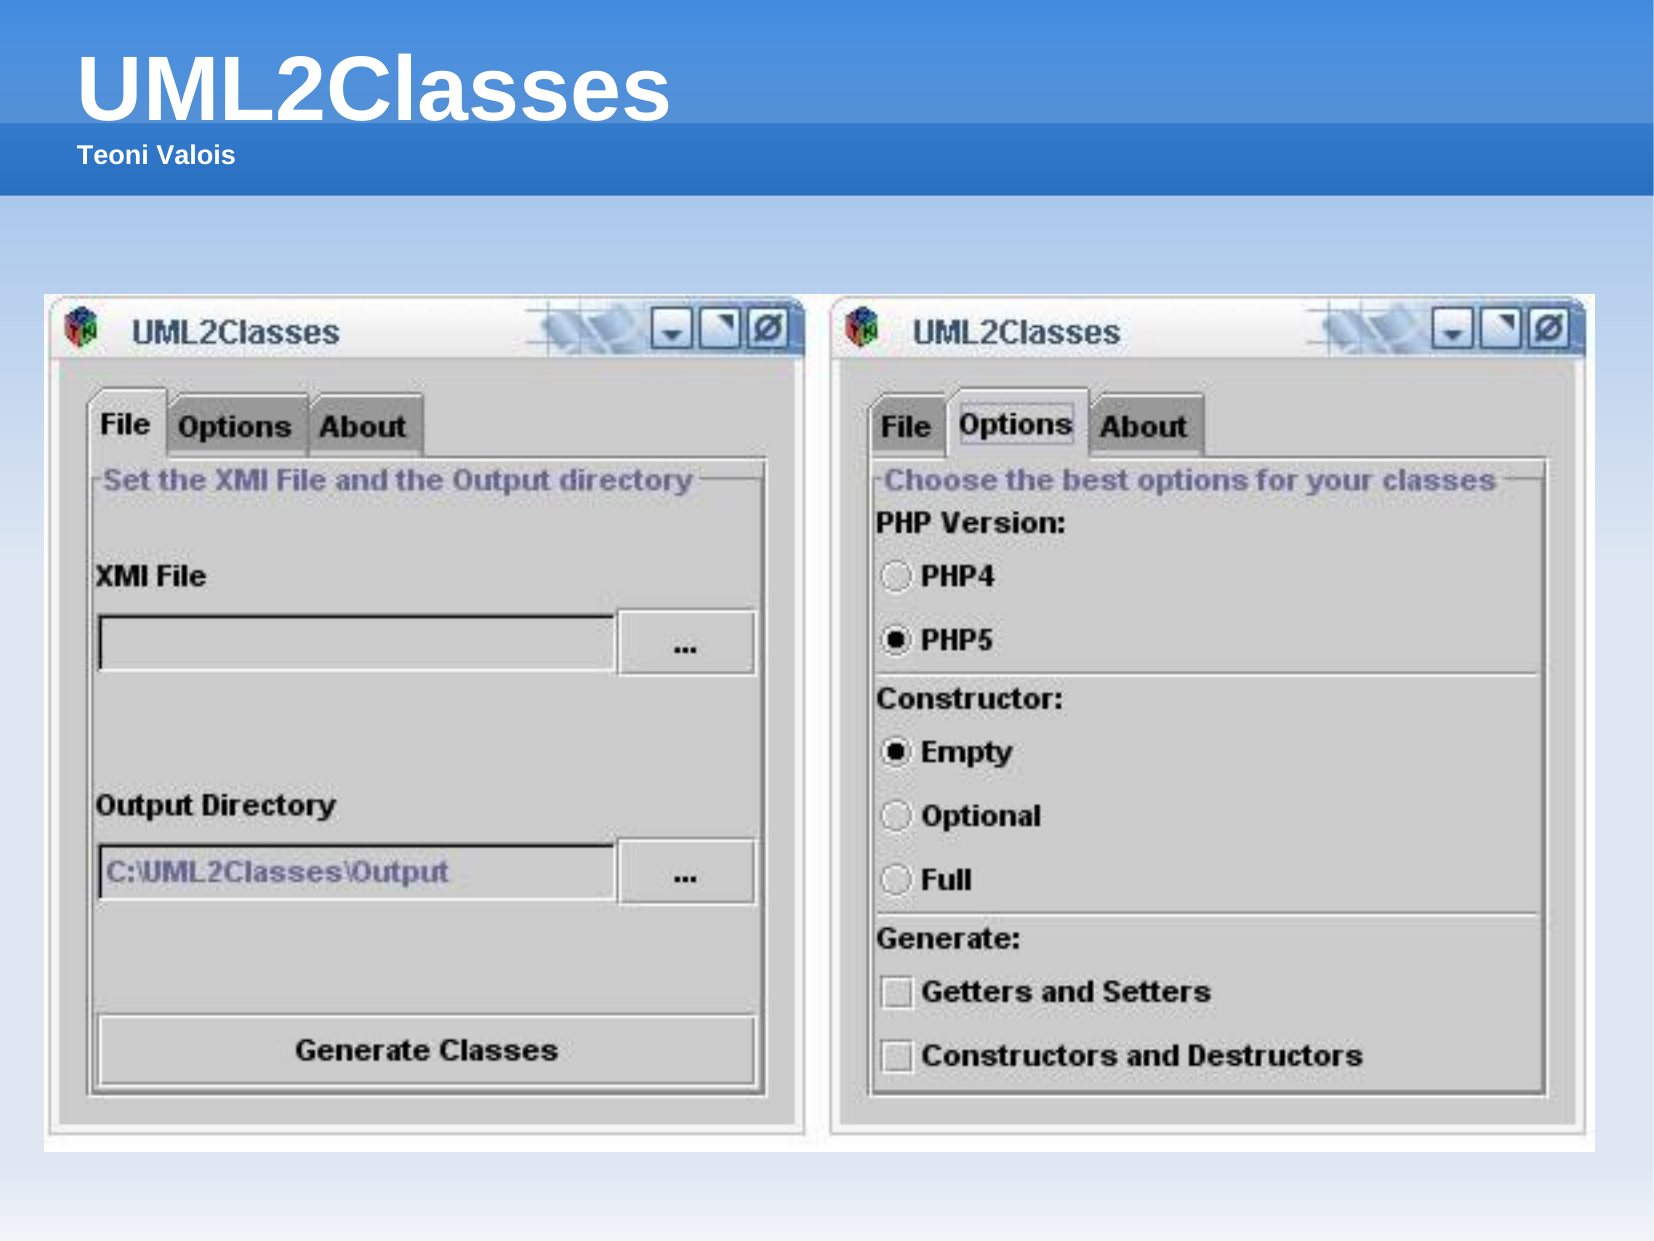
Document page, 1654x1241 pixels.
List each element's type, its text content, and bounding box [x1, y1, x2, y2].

picture [0, 0, 1654, 1241]
title UML2Classes Teoni Valois [76, 0, 1565, 208]
